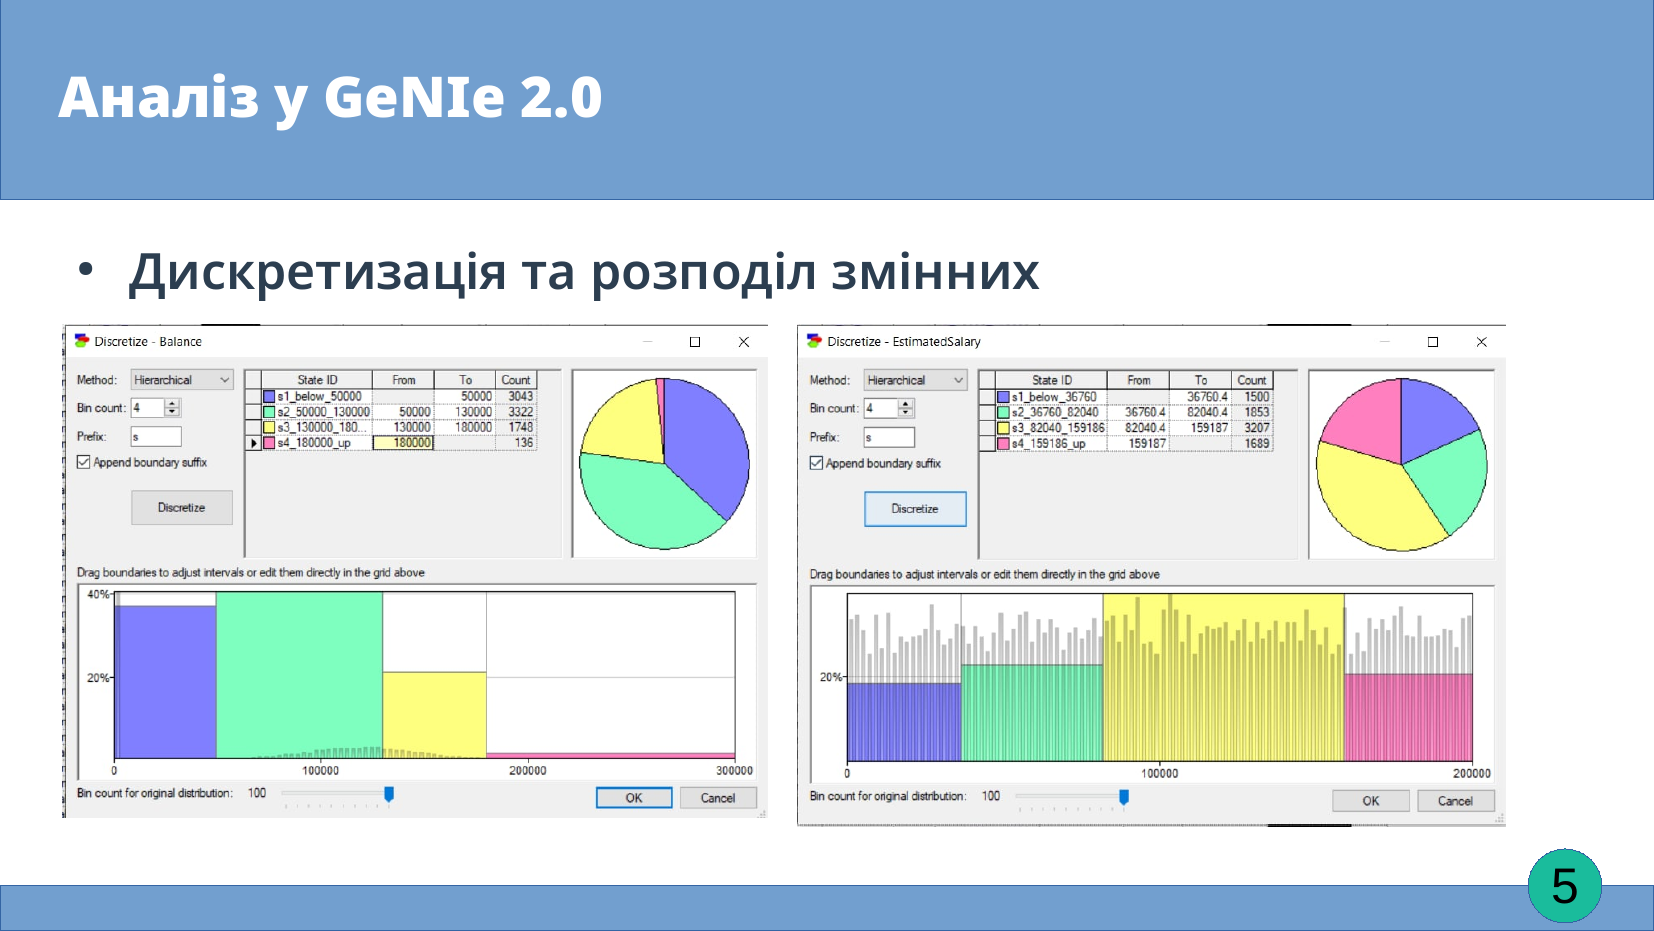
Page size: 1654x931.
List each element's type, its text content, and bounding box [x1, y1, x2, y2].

title Аналіз у GeNIe 2.0 [59, 37, 1595, 155]
list Дискретизація та розподіл змінних [59, 236, 1595, 857]
picture [797, 324, 1506, 827]
picture [62, 324, 768, 818]
